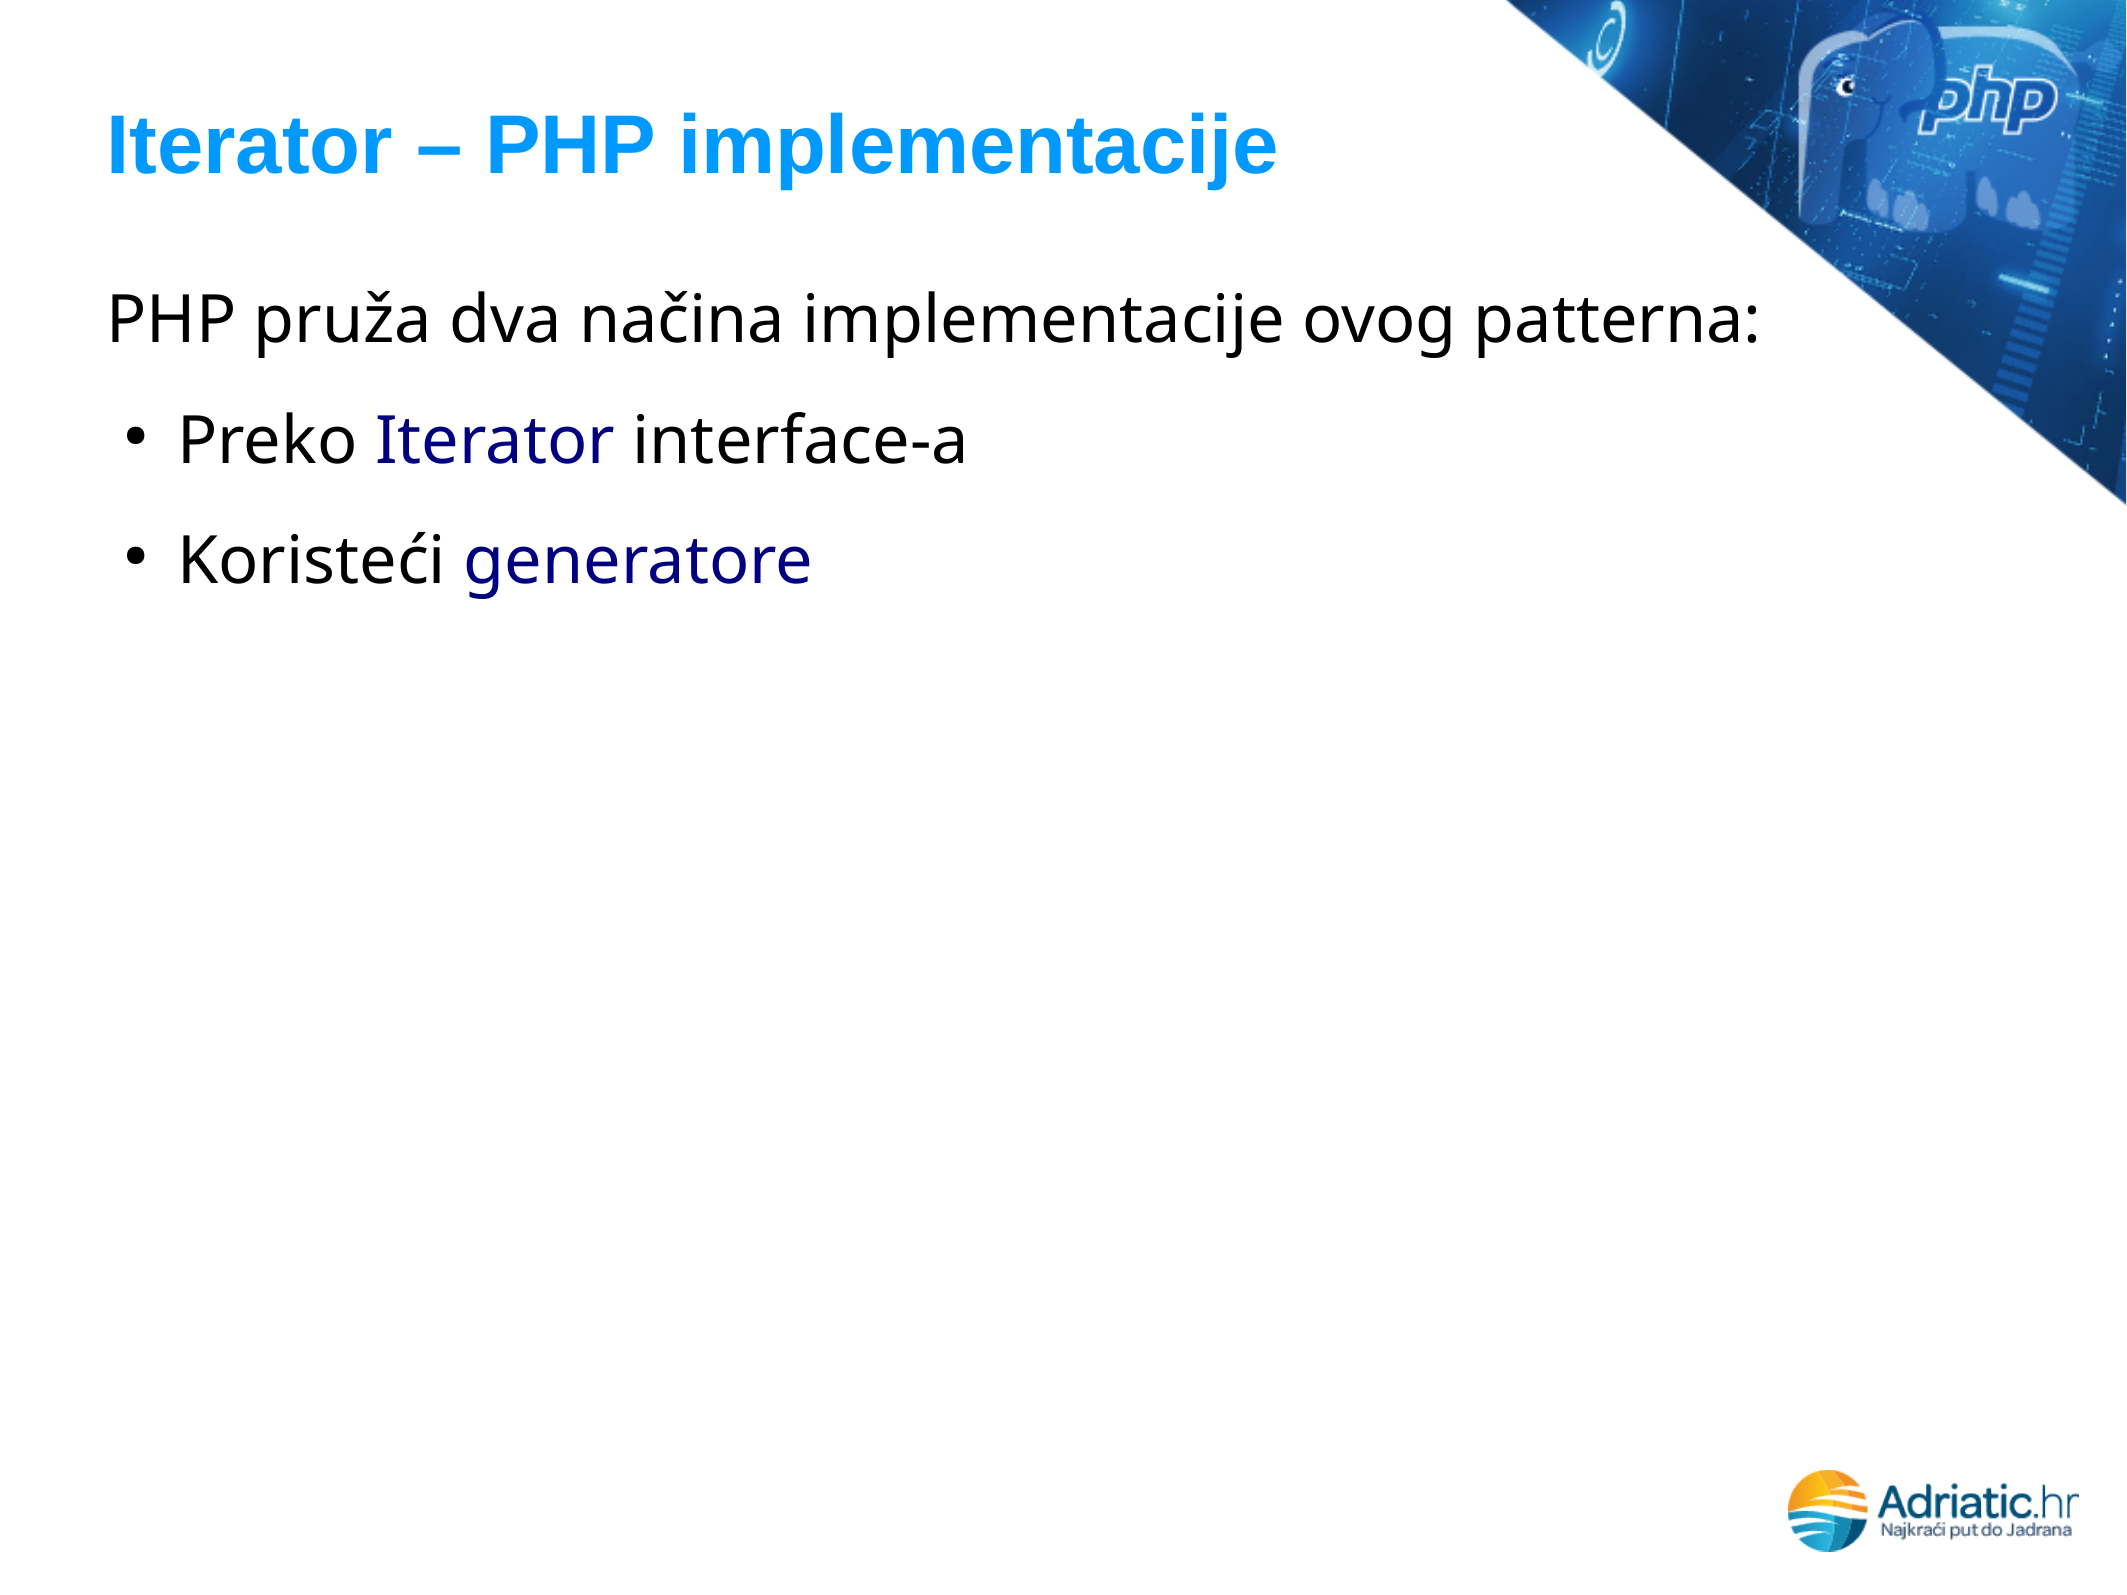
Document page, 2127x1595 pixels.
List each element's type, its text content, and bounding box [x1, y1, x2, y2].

picture [1788, 1470, 2079, 1552]
list PHP pruža dva načina implementacije ovog patterna: Preko Iterator interface-a Koristeći generatore [106, 271, 2020, 1453]
picture [1505, 0, 2127, 625]
title Iterator – PHP implementacije [106, 70, 1630, 219]
